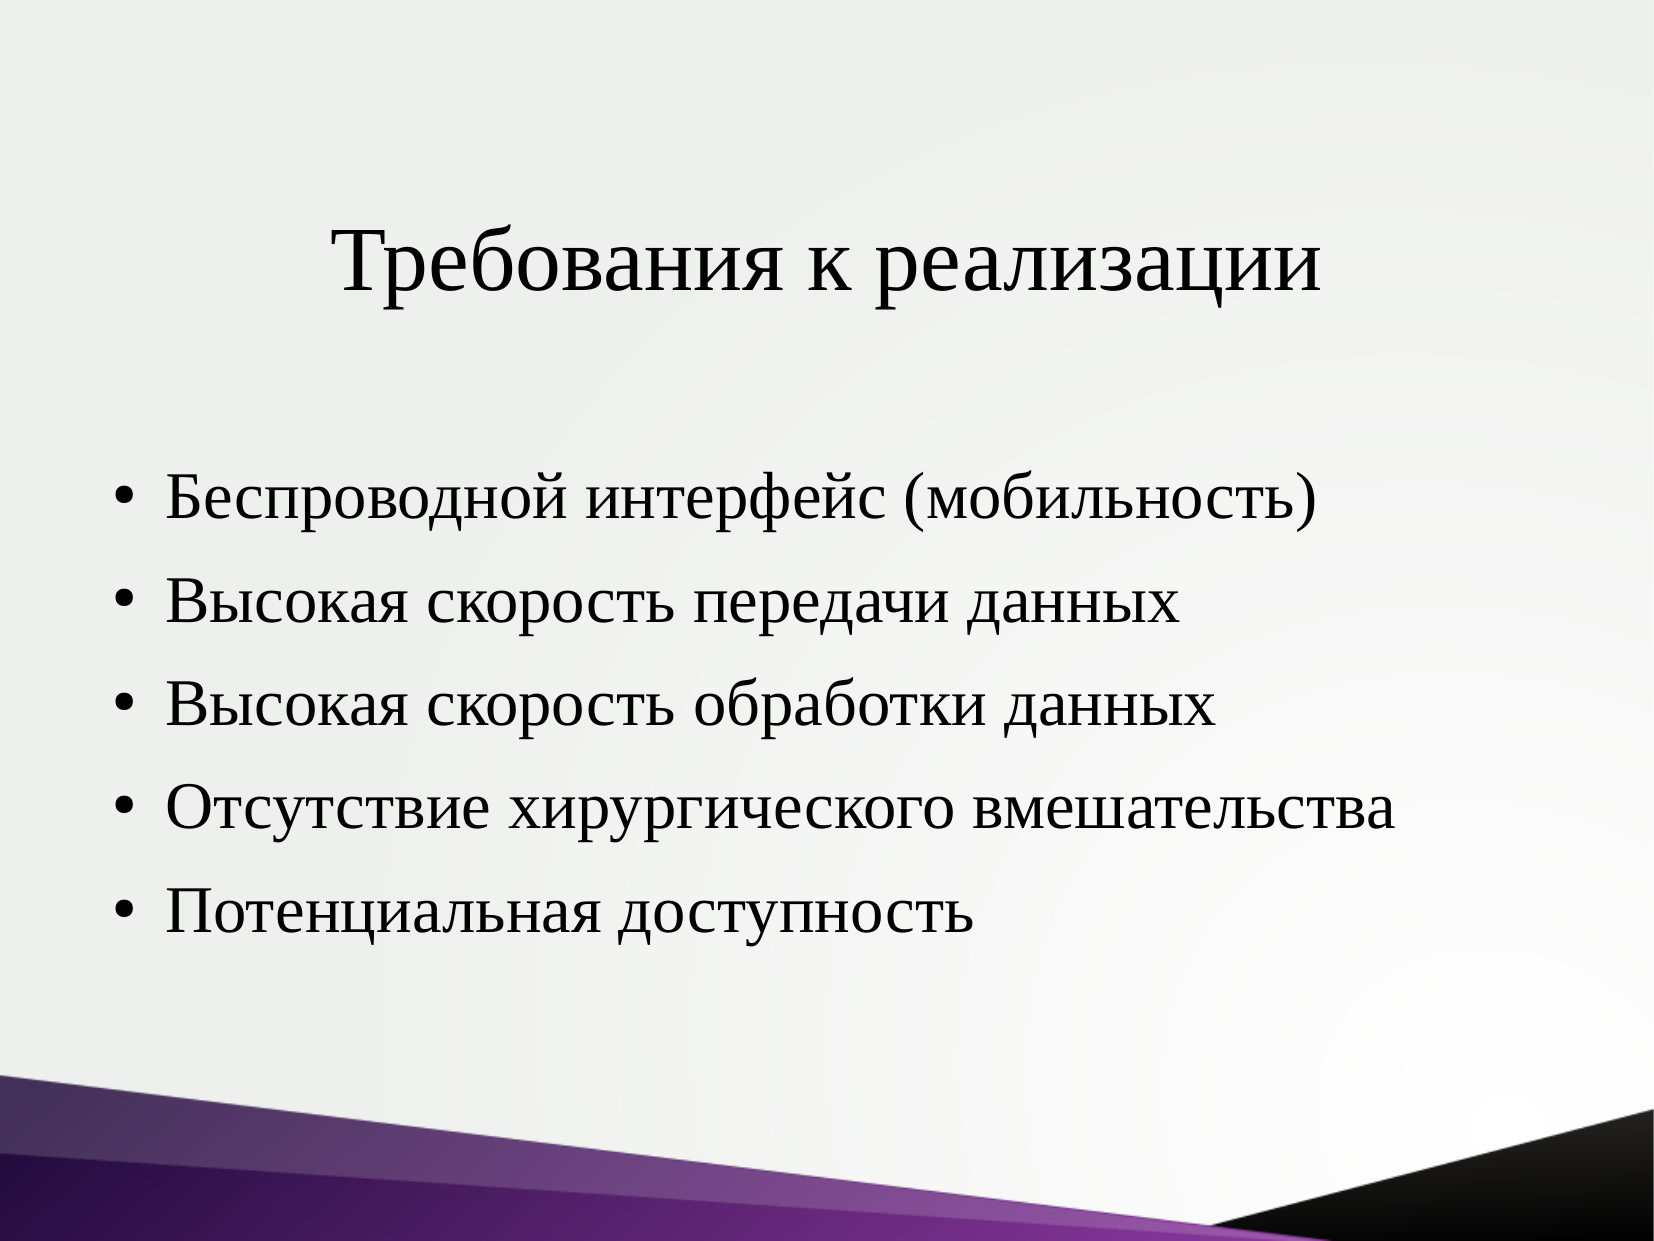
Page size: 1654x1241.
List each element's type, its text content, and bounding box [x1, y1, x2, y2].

picture [0, 0, 1654, 1241]
list Беспроводной интерфейс (мобильность) Высокая скорость передачи данных Высокая скорость обработки данных Отсутствие хирургического вмешательства Потенциальная доступность [94, 343, 1583, 1063]
title Требования к реализации [82, 155, 1571, 363]
